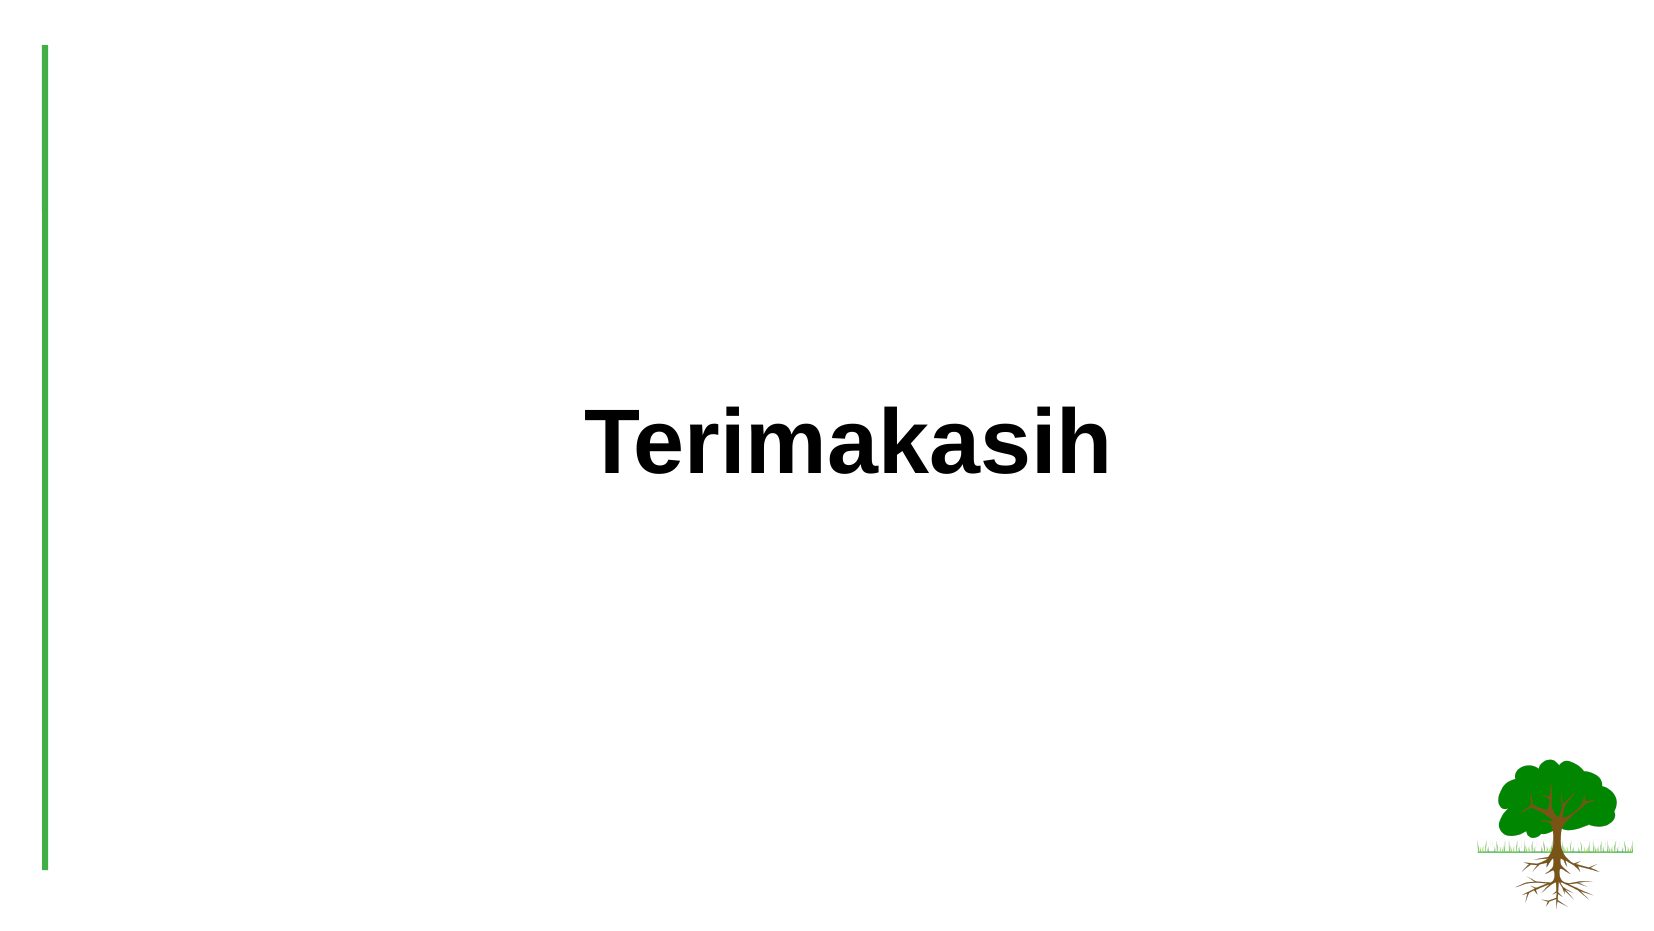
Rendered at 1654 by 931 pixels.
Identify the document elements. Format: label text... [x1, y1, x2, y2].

picture [1470, 752, 1654, 925]
text_box Terimakasih [569, 375, 1140, 493]
